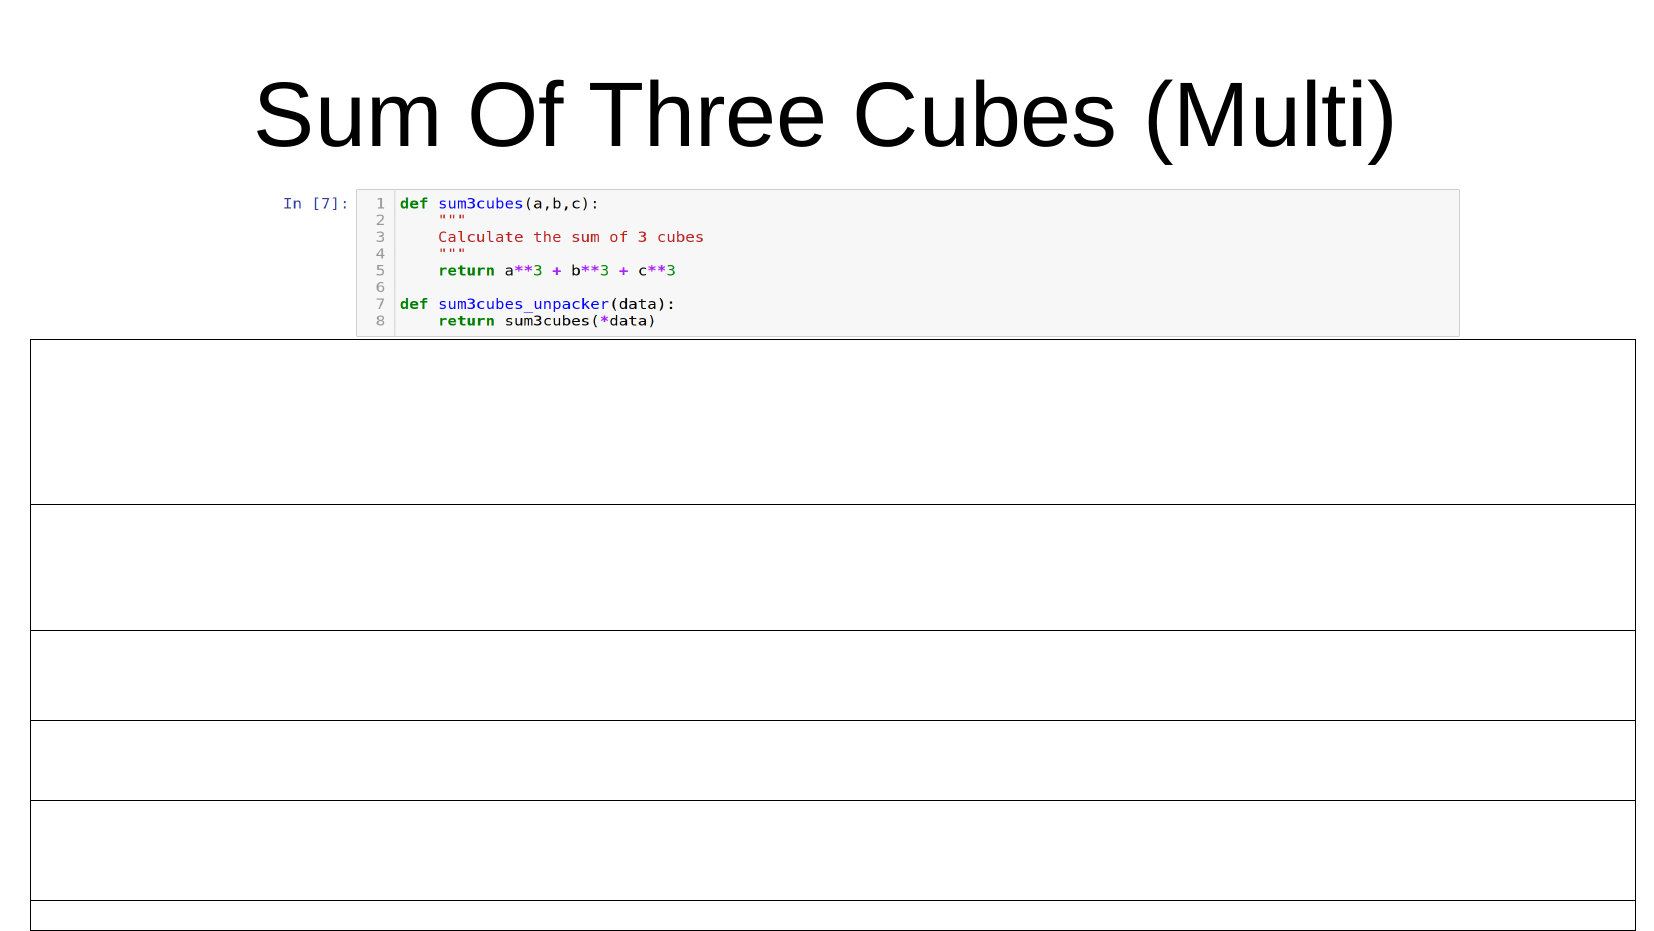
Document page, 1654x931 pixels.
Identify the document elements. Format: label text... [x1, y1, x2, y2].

title Sum Of Three Cubes (Multi) [82, 37, 1571, 193]
text_box [30, 339, 1636, 931]
picture [255, 193, 1471, 339]
